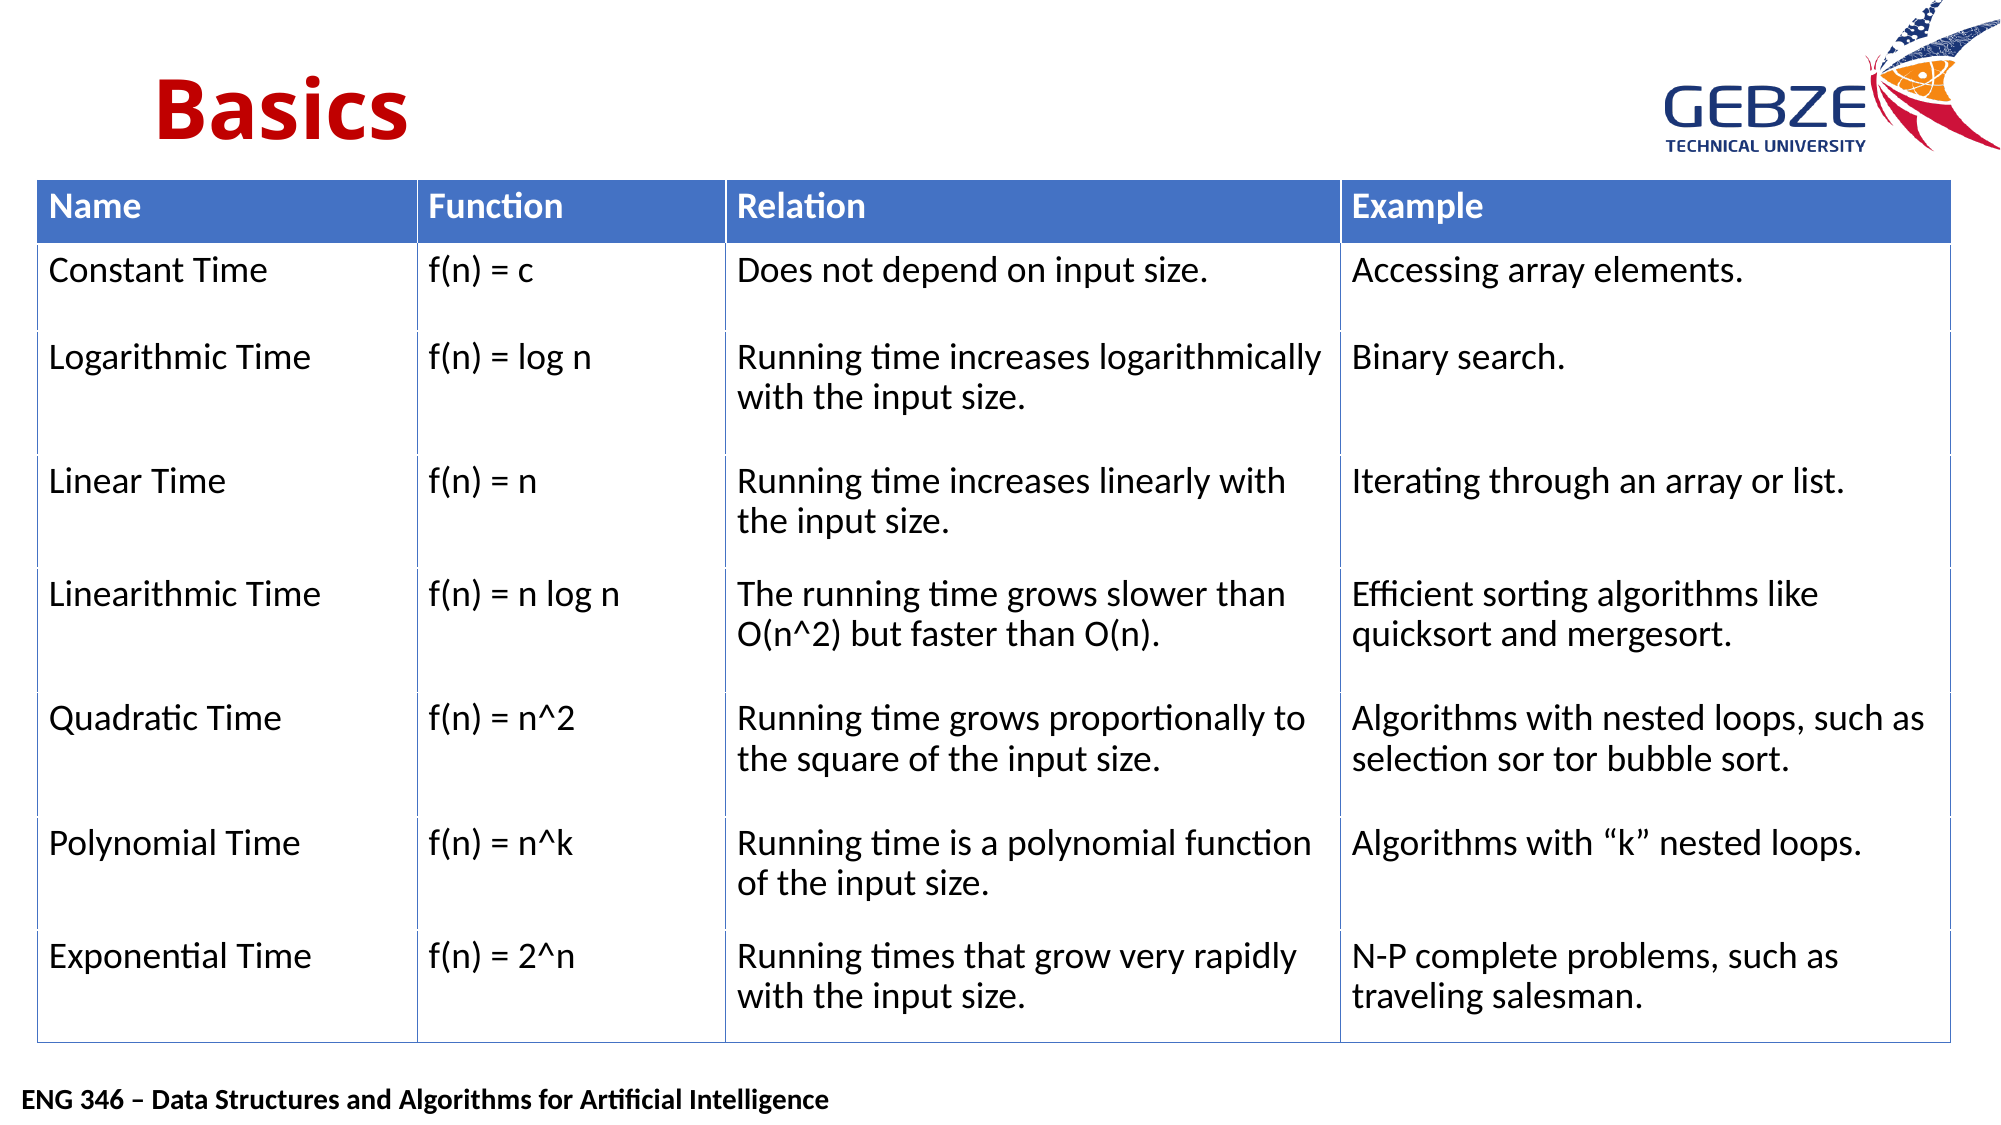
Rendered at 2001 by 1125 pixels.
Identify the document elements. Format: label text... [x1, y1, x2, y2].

table_cell f(n) = log n [418, 332, 725, 454]
table_cell Exponential Time [38, 931, 417, 1042]
table_cell Quadratic Time [38, 693, 417, 816]
table_cell Running time grows proportionally to the square of the input size. [726, 693, 1340, 816]
table_cell Running time increases logarithmically with the input size. [726, 332, 1340, 454]
table_cell f(n) = 2^n [418, 931, 725, 1042]
table_cell Running time increases linearly with the input size. [726, 456, 1340, 567]
table_header Name [38, 181, 417, 243]
table_cell Does not depend on input size. [726, 245, 1340, 330]
table_cell Accessing array elements. [1341, 245, 1950, 330]
table_cell Binary search. [1341, 332, 1950, 454]
table_cell Algorithms with “k” nested loops. [1341, 818, 1950, 929]
table_cell Constant Time [38, 245, 417, 330]
picture [1665, 0, 2001, 152]
table_cell f(n) = n^2 [418, 693, 725, 816]
table_cell f(n) = n^k [418, 818, 725, 929]
table_cell The running time grows slower than O(n^2) but faster than O(n). [726, 569, 1340, 692]
table_cell Efficient sorting algorithms like quicksort and mergesort. [1341, 569, 1950, 692]
table_cell Linearithmic Time [38, 569, 417, 692]
table_cell N-P complete problems, such as traveling salesman. [1341, 931, 1950, 1042]
table_cell Running time is a polynomial function of the input size. [726, 818, 1340, 929]
table_header Relation [727, 181, 1340, 243]
table_cell Running times that grow very rapidly with the input size. [726, 931, 1340, 1042]
table_cell f(n) = n [418, 456, 725, 567]
table_cell Polynomial Time [38, 818, 417, 929]
table_header Example [1342, 181, 1950, 243]
table_cell f(n) = c [418, 245, 725, 330]
table_cell Logarithmic Time [38, 332, 417, 454]
table_cell Linear Time [38, 456, 417, 567]
table_cell Algorithms with nested loops, such as selection sor tor bubble sort. [1341, 693, 1950, 816]
table_header Function [418, 181, 725, 243]
title Basics [137, 59, 1863, 166]
table_cell Iterating through an array or list. [1341, 456, 1950, 567]
table_cell f(n) = n log n [418, 569, 725, 692]
